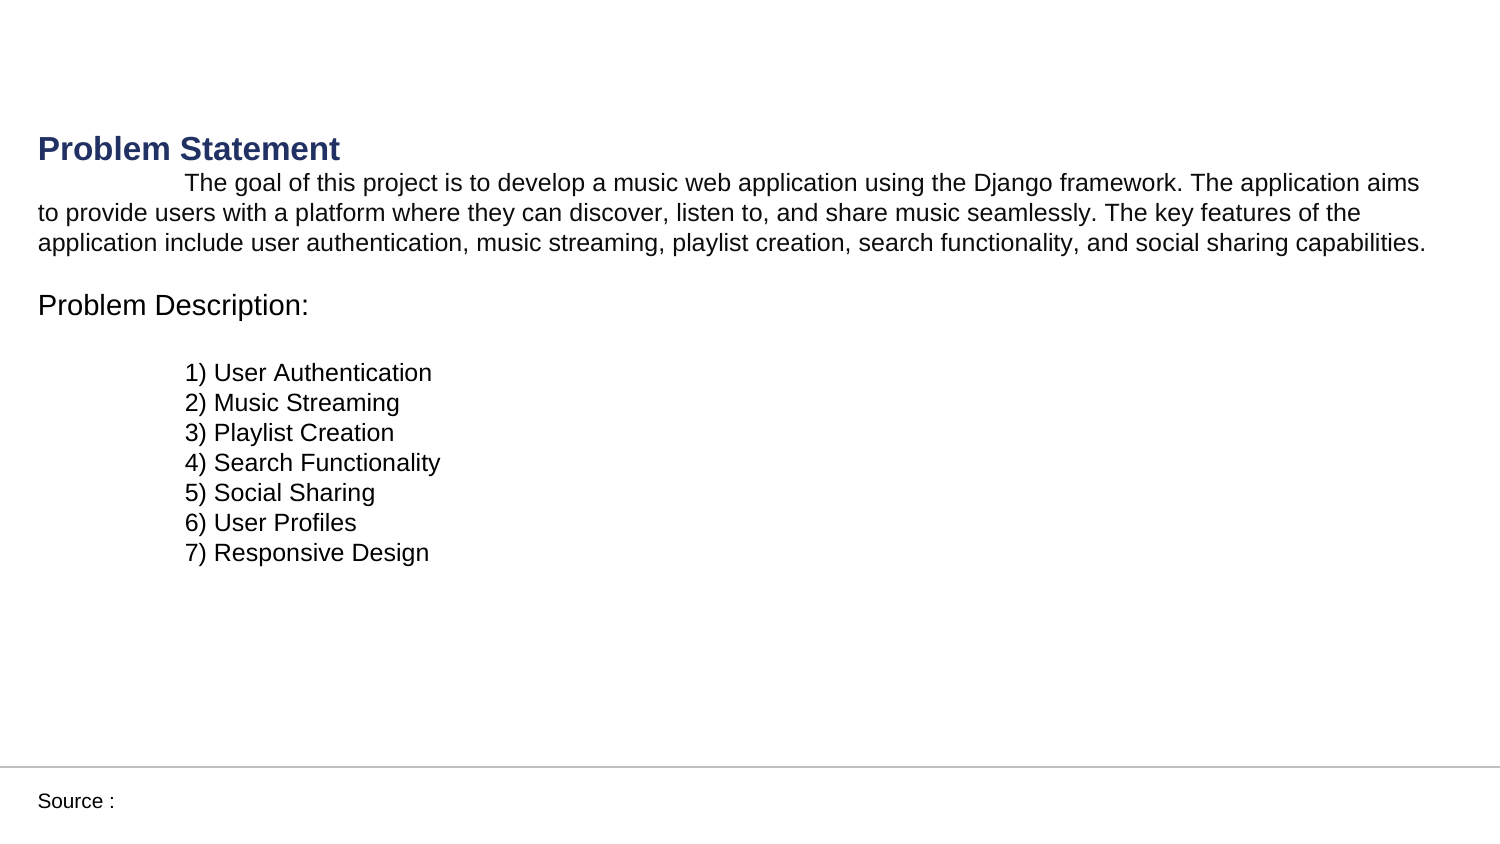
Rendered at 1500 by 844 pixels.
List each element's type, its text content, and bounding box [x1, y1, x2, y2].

title Problem Statement The goal of this project is to develop a music web application using the Django framework. The application aims to provide users with a platform where they can discover, listen to, and share music seamlessly. The key features of the application include user authentication, music streaming, playlist creation, search functionality, and social sharing capabilities. Problem Description: 1) User Authentication 2) Music Streaming 3) Playlist Creation 4) Search Functionality 5) Social Sharing 6) User Profiles 7) Responsive Design [22, 111, 1460, 179]
text_box Source : [22, 773, 139, 827]
